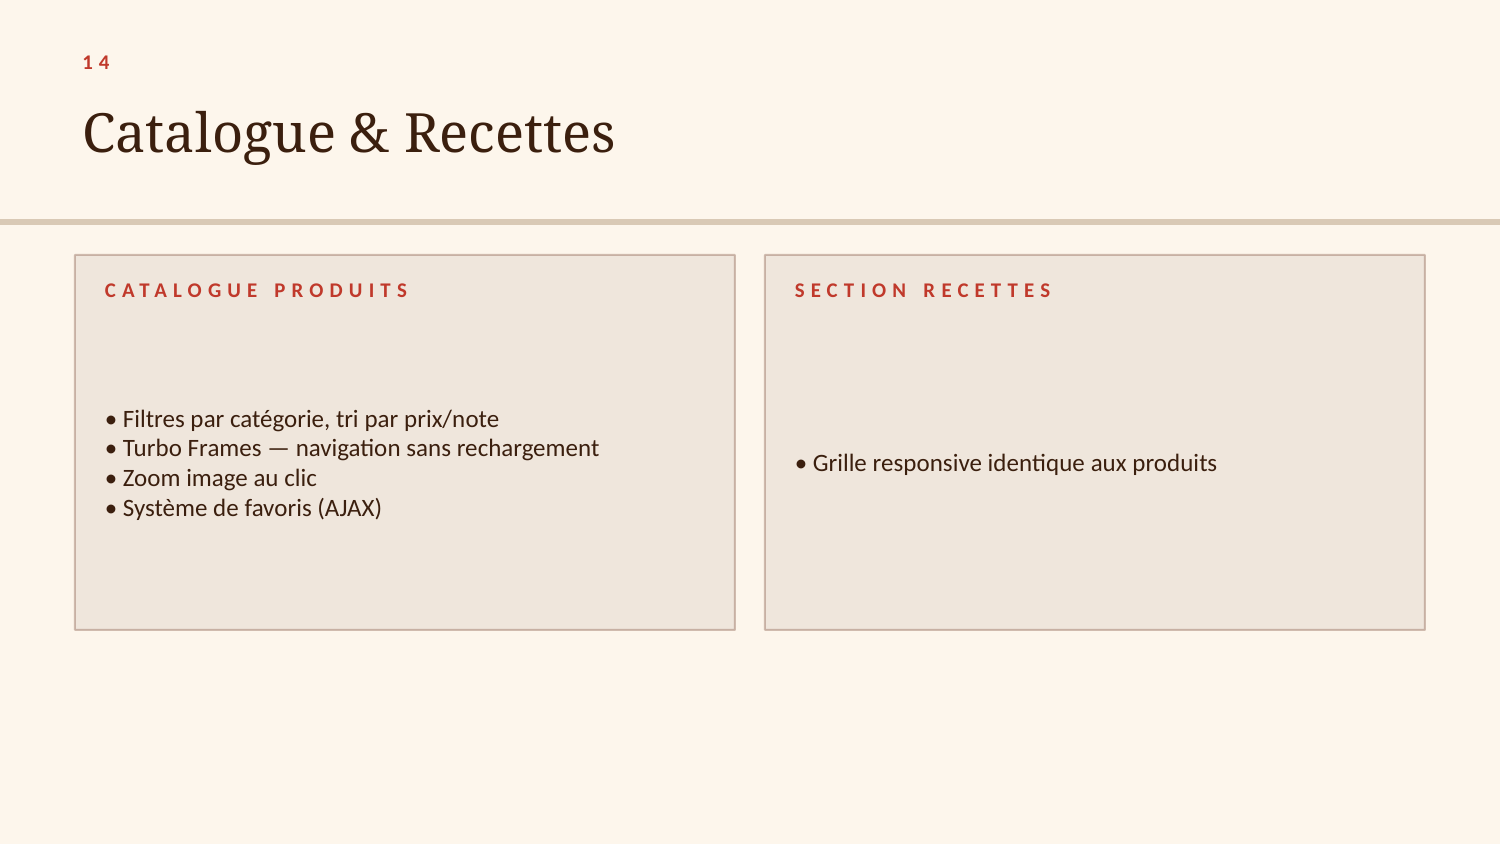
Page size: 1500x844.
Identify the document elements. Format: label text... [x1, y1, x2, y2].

text_box CATALOGUE PRODUITS [89, 270, 720, 308]
text_box • Grille responsive identique aux produits [779, 311, 1410, 612]
text_box [764, 254, 1425, 630]
text_box 14 [67, 41, 218, 80]
text_box [74, 254, 735, 630]
text_box Catalogue & Recettes [67, 82, 1433, 180]
text_box • Filtres par catégorie, tri par prix/note • Turbo Frames — navigation sans rechargement • Zoom image au clic • Système de favoris (AJAX) [89, 311, 720, 612]
text_box [0, 0, 1500, 225]
text_box SECTION RECETTES [779, 270, 1410, 308]
